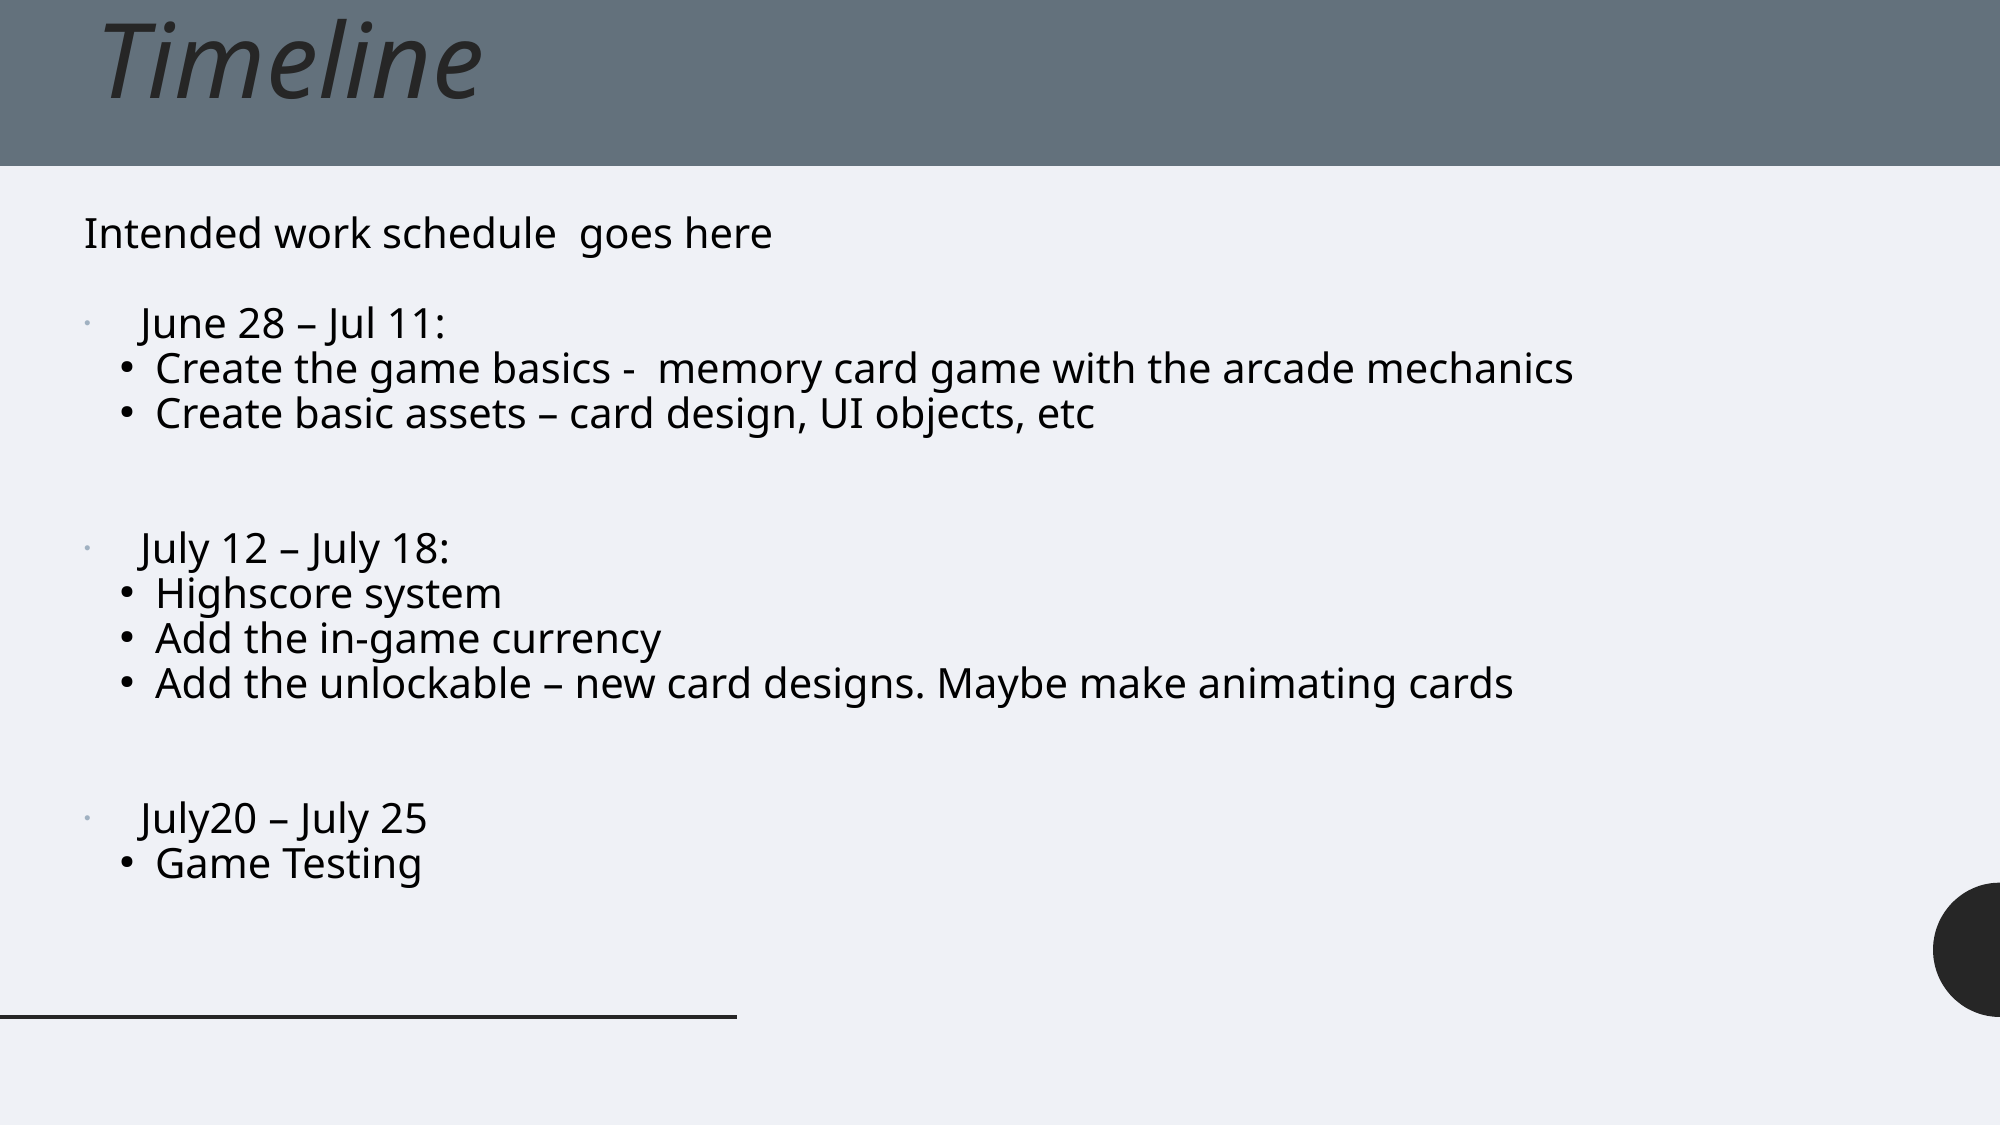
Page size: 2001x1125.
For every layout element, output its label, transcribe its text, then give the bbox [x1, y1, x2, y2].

title Timeline [0, 0, 2000, 166]
text_box Intended work schedule goes here June 28 – Jul 11: Create the game basics - memory card game with the arcade mechanics Create basic assets – card design, UI objects, etc July 12 – July 18: Highscore system Add the in-game currency Add the unlockable – new card designs. Maybe make animating cards July20 – July 25 Game Testing [69, 205, 1930, 956]
